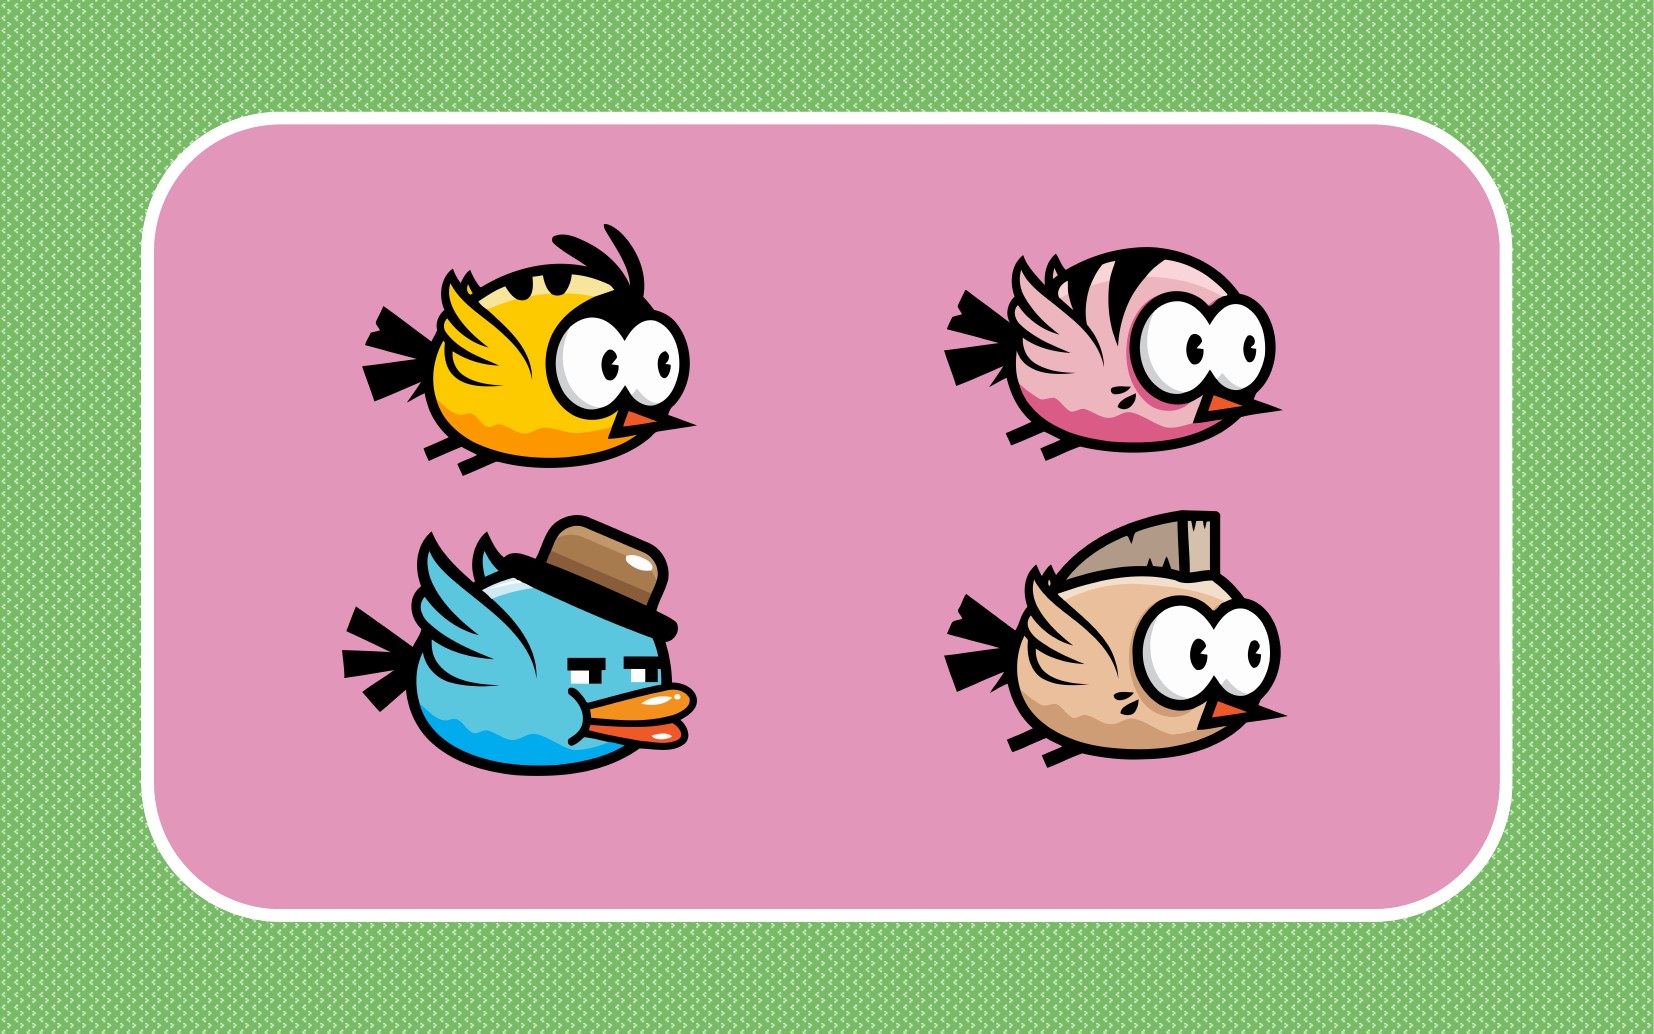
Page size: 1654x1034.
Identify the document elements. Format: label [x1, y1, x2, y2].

picture [0, 0, 1654, 1034]
text_box [147, 118, 1507, 916]
